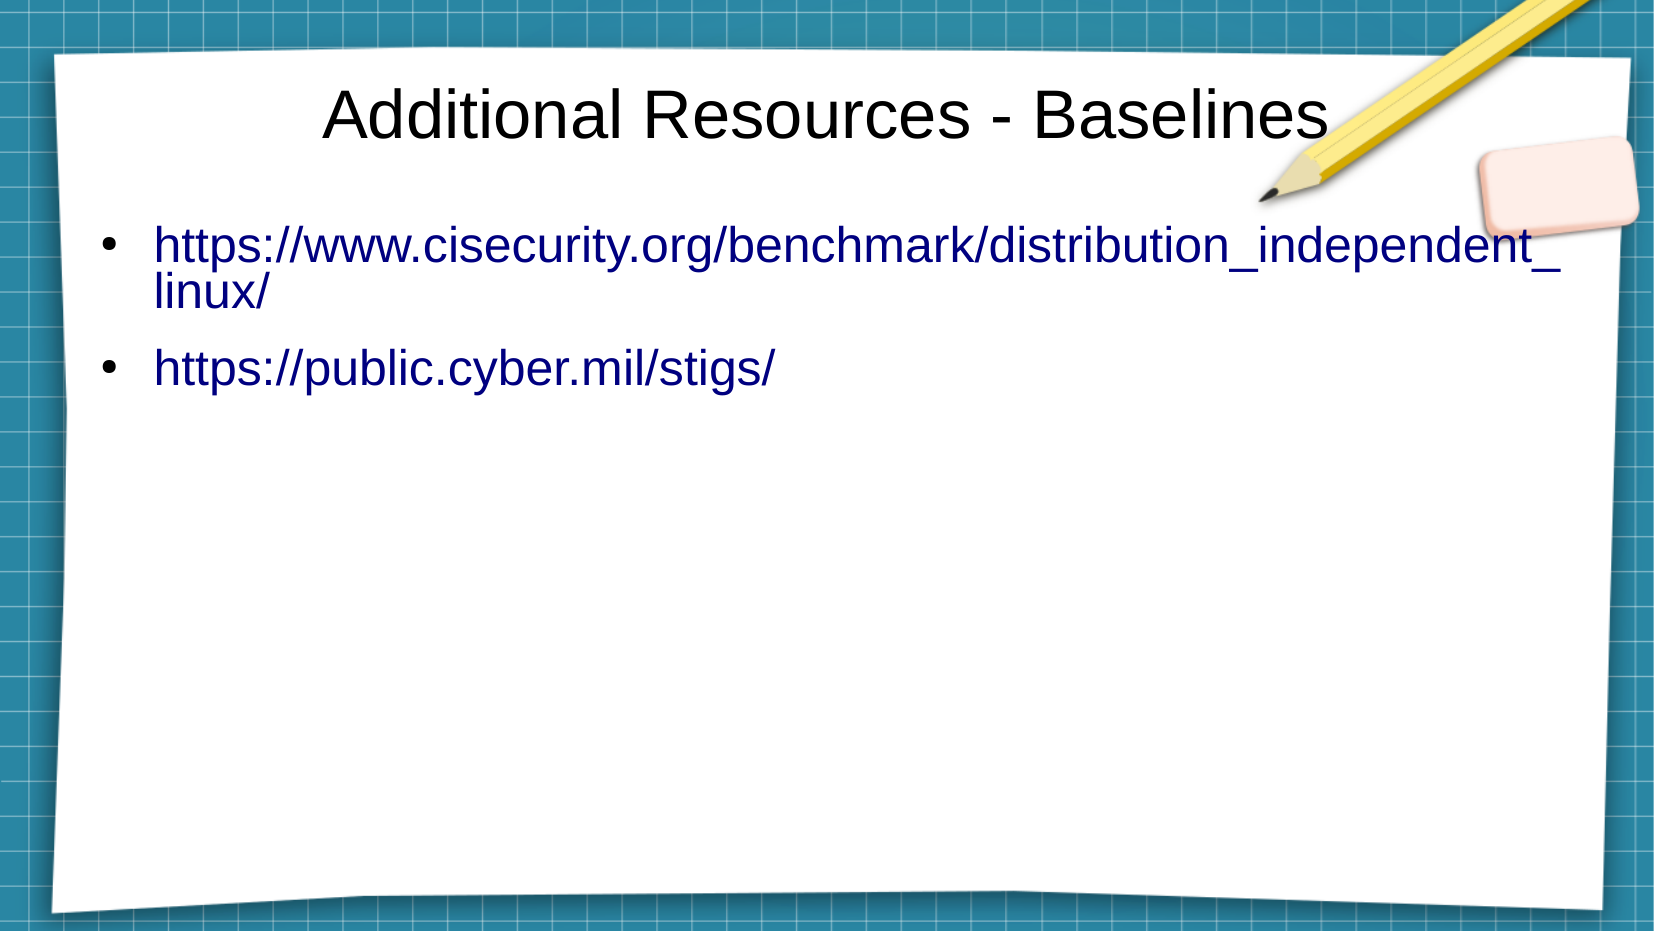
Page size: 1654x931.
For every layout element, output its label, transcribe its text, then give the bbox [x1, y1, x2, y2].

picture [0, 0, 1654, 931]
list https://www.cisecurity.org/benchmark/distribution_independent_linux/ https://public.cyber.mil/stigs/ [82, 217, 1571, 758]
title Additional Resources - Baselines [82, 37, 1571, 193]
